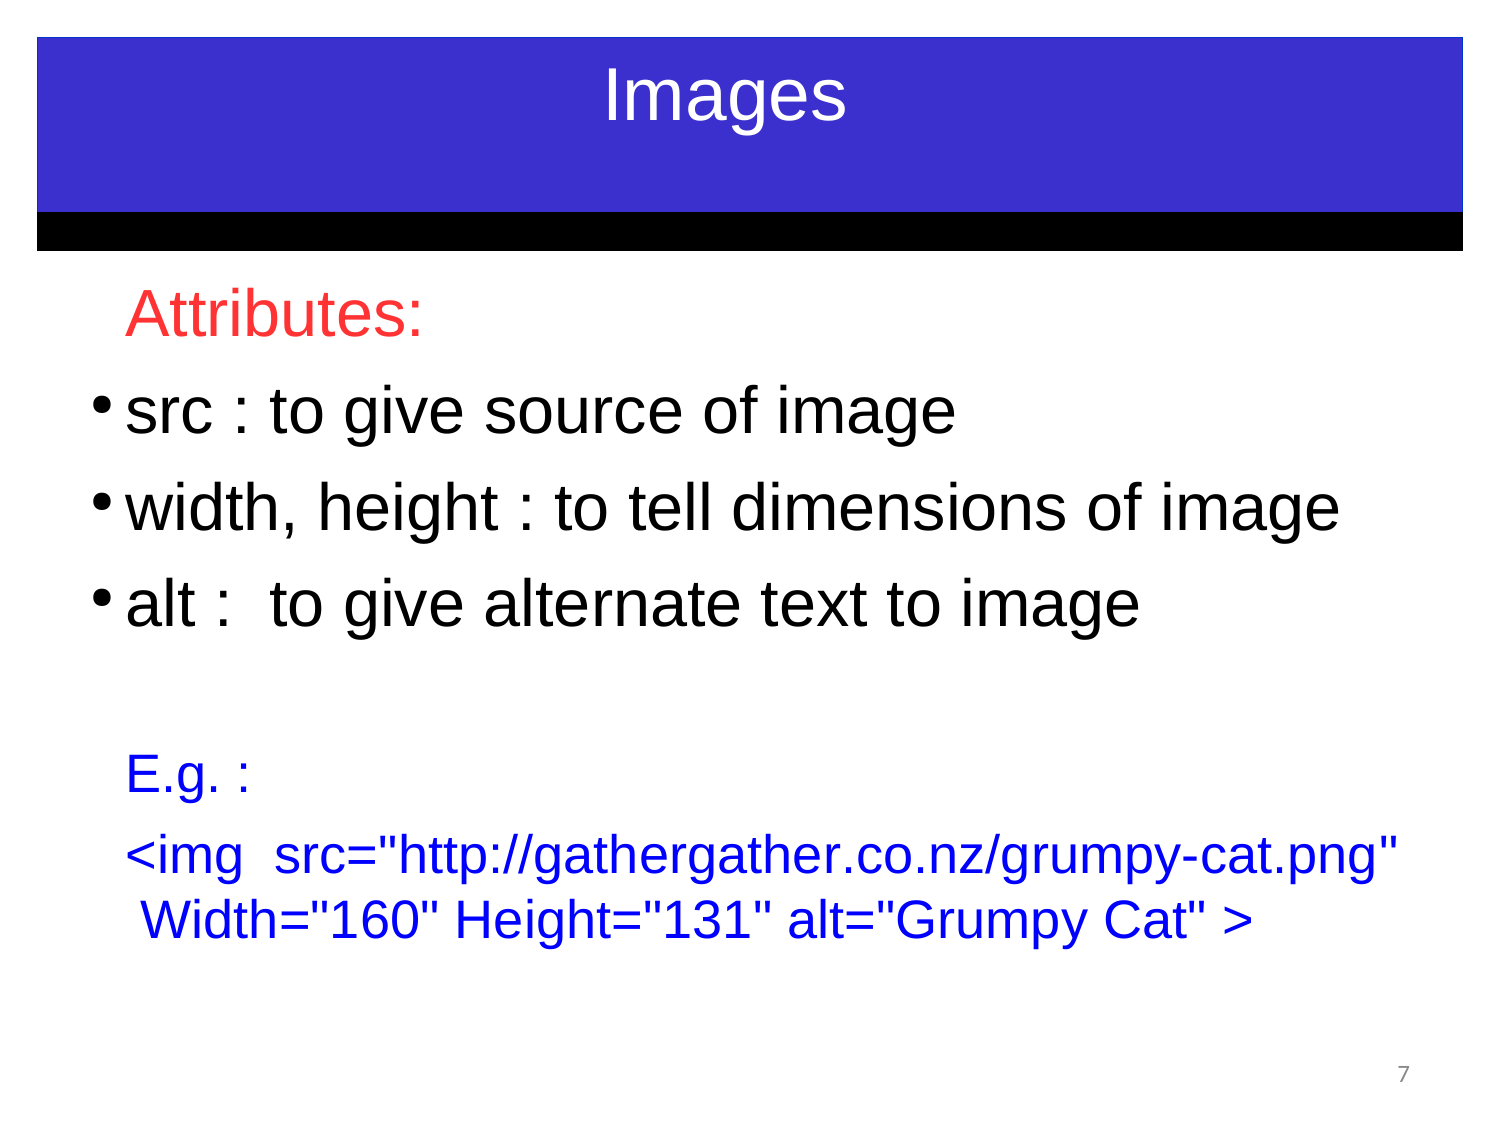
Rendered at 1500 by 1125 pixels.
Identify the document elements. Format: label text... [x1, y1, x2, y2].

list Attributes: src : to give source of image width, height : to tell dimensions of image alt : to give alternate text to image E.g. : <img src="http://gathergather.co.nz/grumpy-cat.png" Width="160" Height="131" alt="Grumpy Cat" > [75, 262, 1426, 1005]
list Images [50, 37, 1450, 213]
text_box <number> [1074, 1042, 1426, 1103]
